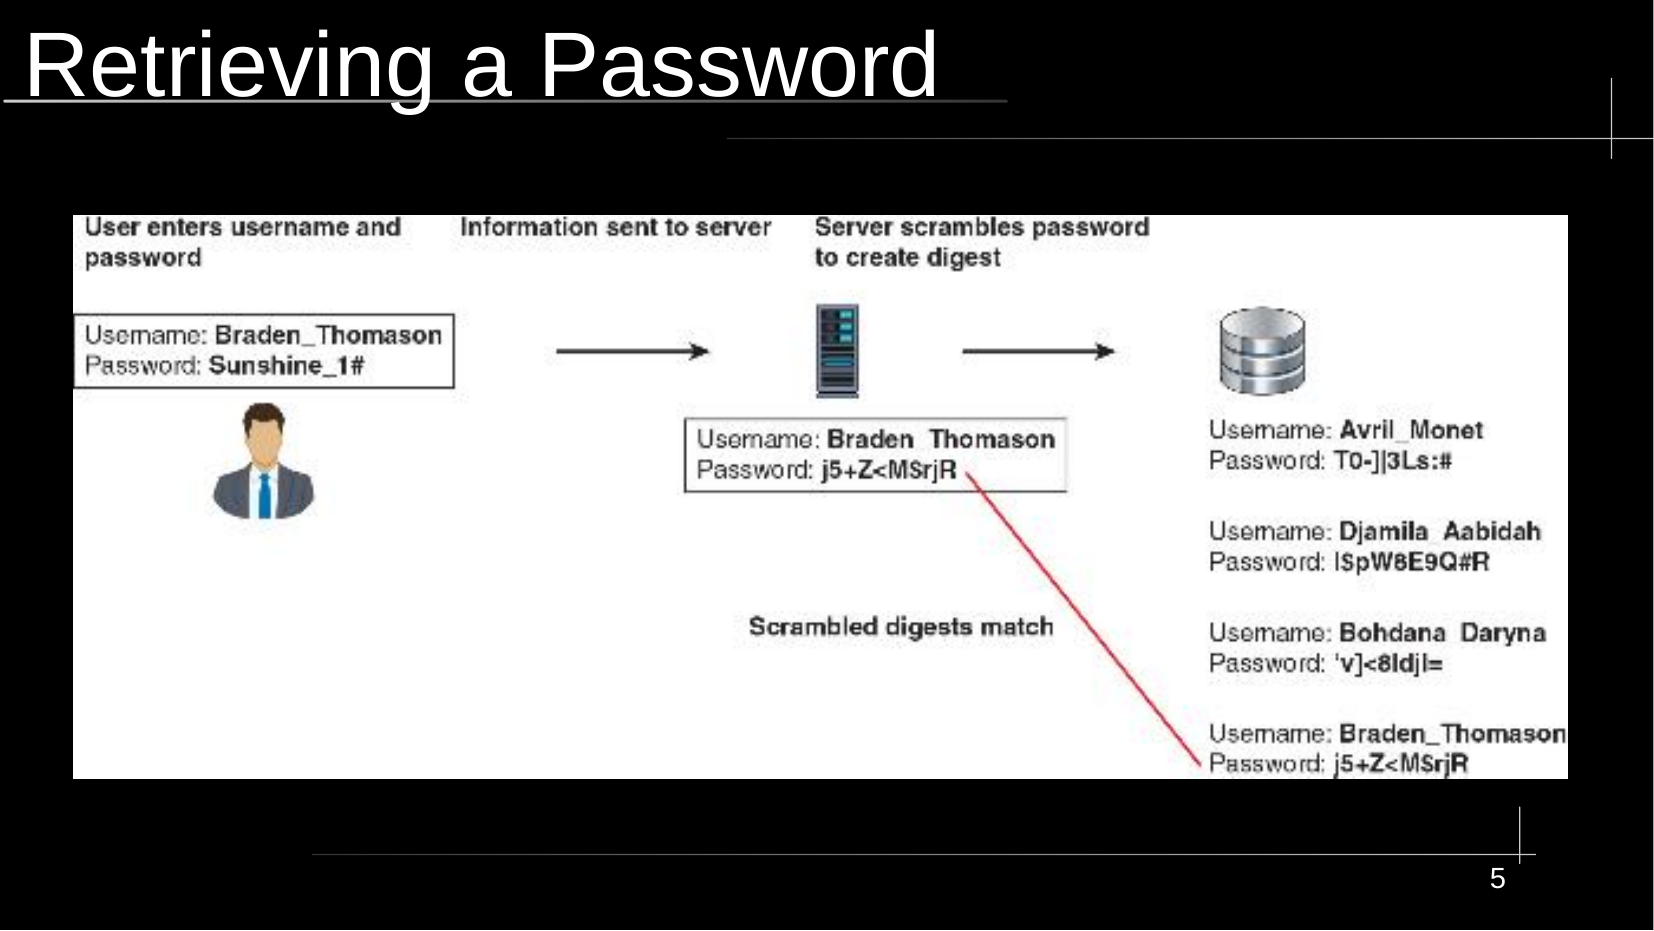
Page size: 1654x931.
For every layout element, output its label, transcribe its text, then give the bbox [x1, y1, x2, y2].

picture [73, 215, 1568, 779]
title Retrieving a Password [23, 11, 1589, 119]
